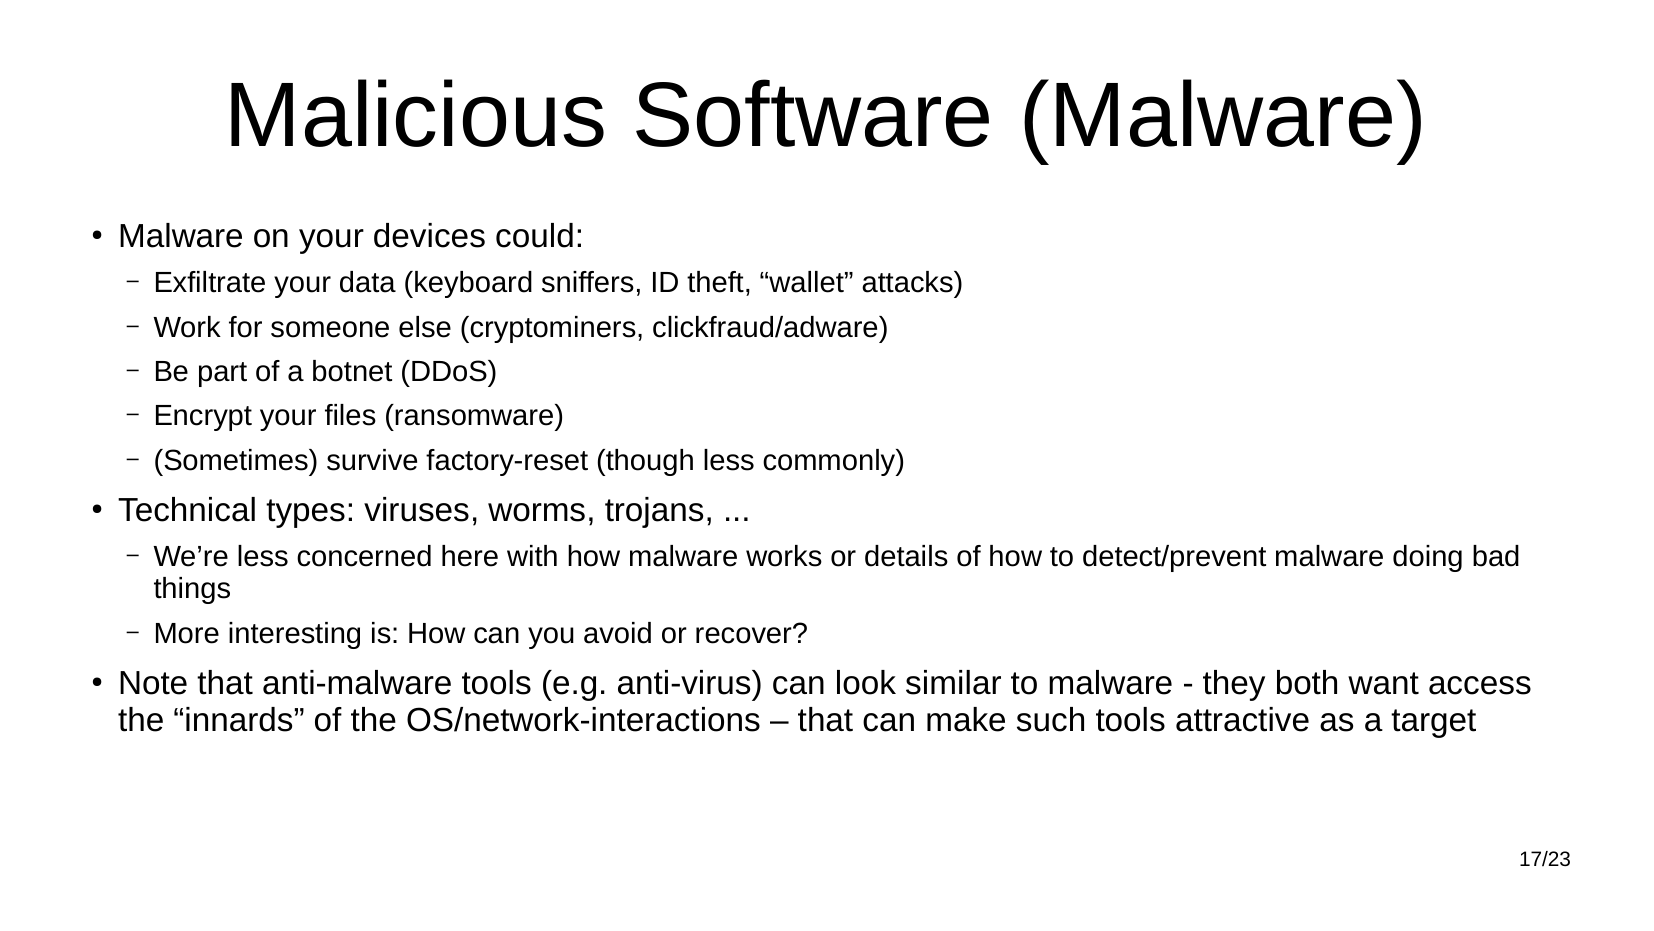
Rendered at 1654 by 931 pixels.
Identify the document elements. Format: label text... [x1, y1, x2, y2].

title Malicious Software (Malware) [82, 37, 1571, 193]
list Malware on your devices could: Exfiltrate your data (keyboard sniffers, ID theft, “wallet” attacks) Work for someone else (cryptominers, clickfraud/adware) Be part of a botnet (DDoS) Encrypt your files (ransomware) (Sometimes) survive factory-reset (though less commonly) Technical types: viruses, worms, trojans, ... We’re less concerned here with how malware works or details of how to detect/prevent malware doing bad things More interesting is: How can you avoid or recover? Note that anti-malware tools (e.g. anti-virus) can look similar to malware - they both want access the “innards” of the OS/network-interactions – that can make such tools attractive as a target [82, 217, 1571, 758]
